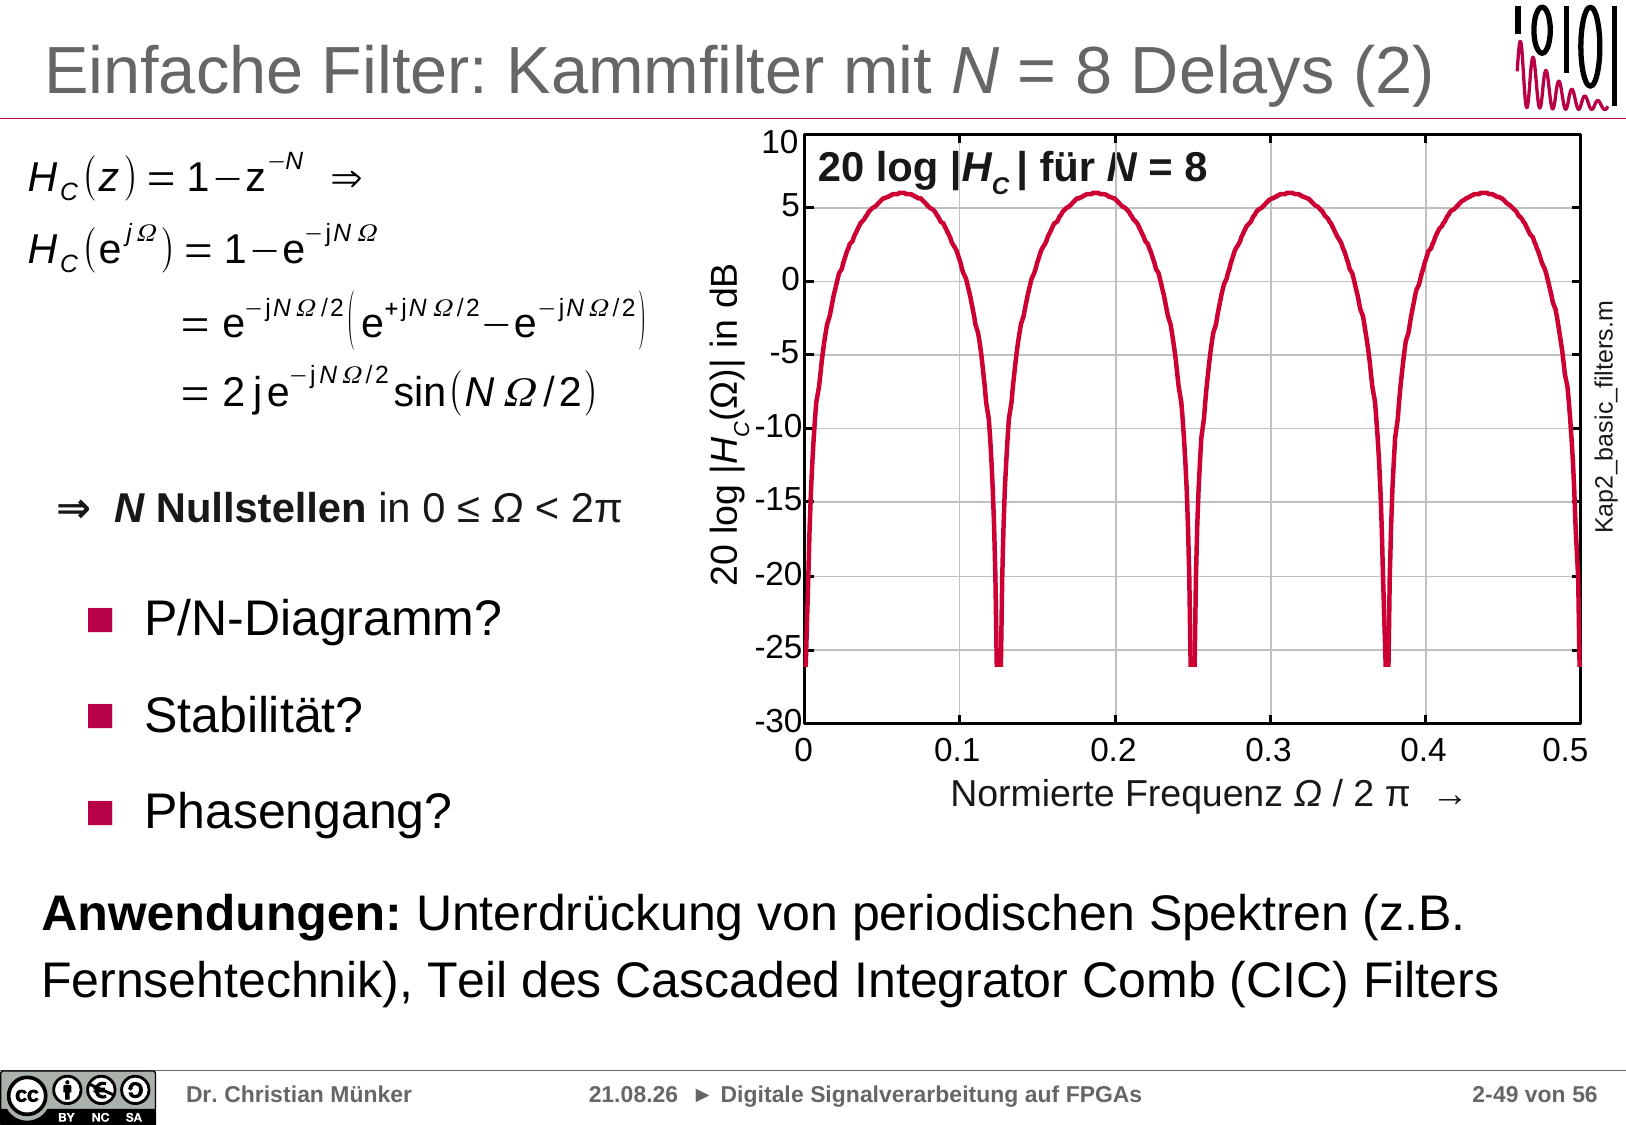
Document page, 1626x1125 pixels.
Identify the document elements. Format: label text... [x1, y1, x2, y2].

text_box ⇒ N Nullstellen in 0 ≤ Ω < 2π [41, 477, 644, 540]
text_box 20 log |HC | für N = 8 [1117, 136, 1270, 207]
picture [1511, 0, 1624, 113]
text_box 0 [781, 260, 802, 302]
text_box 5 [781, 186, 802, 229]
text_box -25 [754, 628, 803, 671]
text_box 0.3 [1245, 731, 1322, 765]
text_box 20 log |HC | für N = 8 [806, 136, 959, 207]
text_box -20 [754, 555, 803, 598]
chart [21, 147, 656, 416]
text_box 0.1 [934, 731, 1012, 774]
text_box 10 [761, 124, 802, 166]
text_box 0.5 [1542, 731, 1607, 774]
text_box -10 [754, 407, 803, 449]
text_box Kap2_basic_filters.m [1582, 271, 1626, 549]
text_box 20 log |HC | für N = 8 [960, 136, 1115, 207]
text_box -30 [754, 702, 808, 745]
text_box P/N-Diagramm? Stabilität? Phasengang? [85, 579, 575, 828]
text_box 20 log |HC | für N = 8 [1272, 136, 1323, 207]
text_box 0.4 [1400, 731, 1474, 765]
text_box 20 log |HC(Ω)| in dB [702, 248, 753, 587]
title Einfache Filter: Kammfilter mit N = 8 Delays (2) [44, 17, 1453, 130]
text_box -15 [754, 480, 803, 523]
text_box 0.2 [1090, 731, 1161, 765]
text_box -5 [769, 333, 802, 376]
text_box Normierte Frequenz Ω / 2 π → [935, 765, 1522, 833]
text_box 0 [794, 731, 845, 774]
list Anwendungen: Unterdrückung von periodischen Spektren (z.B. Fernsehtechnik), Teil des Cascaded Integrator Comb (CIC) Filters [41, 874, 1578, 1009]
